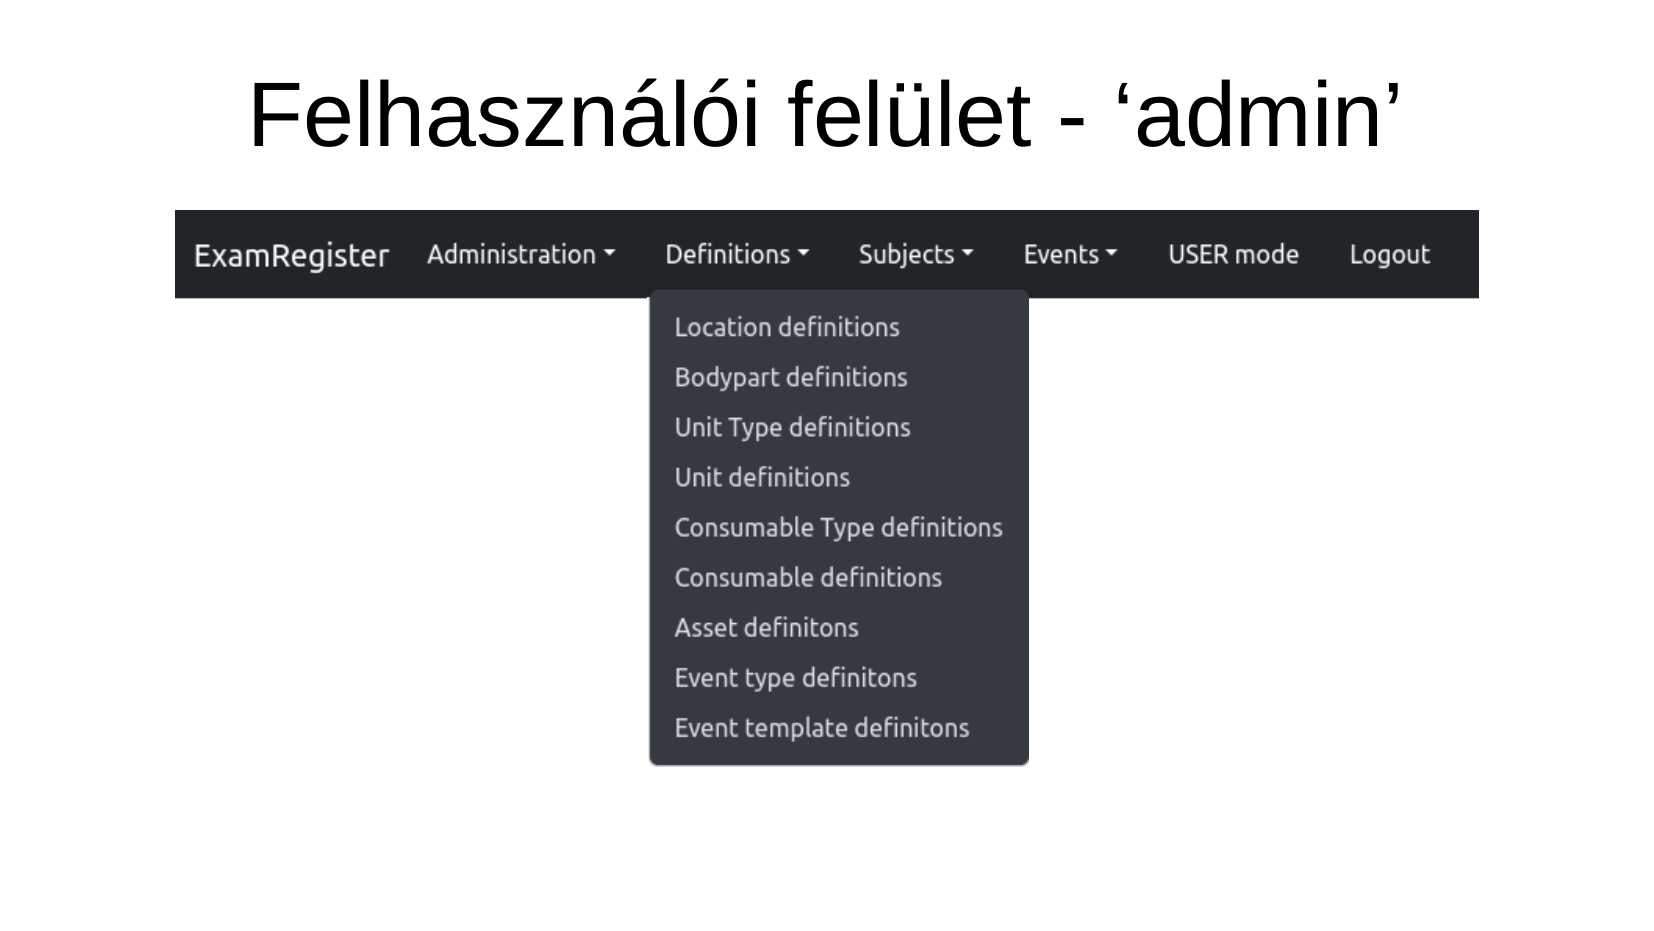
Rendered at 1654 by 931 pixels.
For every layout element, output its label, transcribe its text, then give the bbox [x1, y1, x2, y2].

picture [175, 210, 1479, 767]
title Felhasználói felület - ‘admin’ [82, 37, 1571, 193]
